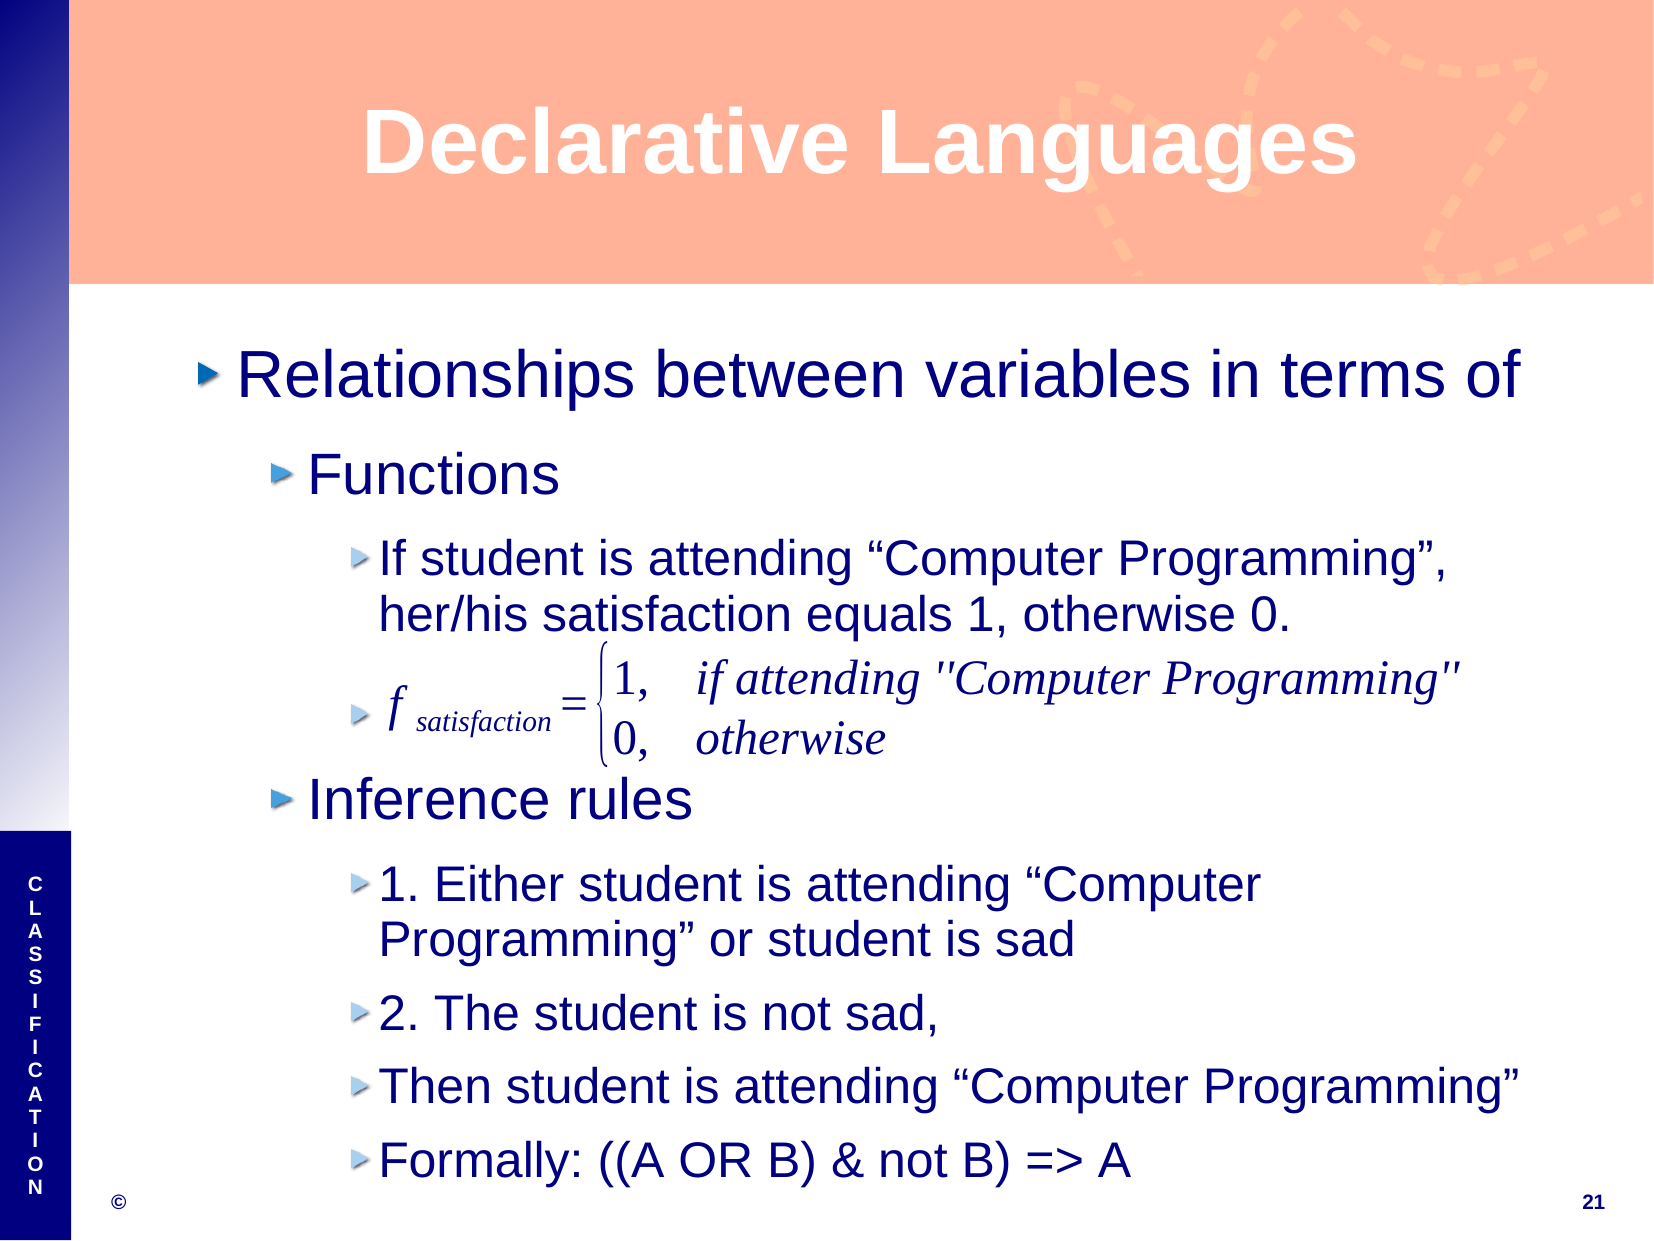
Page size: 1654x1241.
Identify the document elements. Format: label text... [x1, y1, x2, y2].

chart [371, 640, 1465, 767]
list Inference rules 1. Either student is attending “Computer Programming” or student is sad 2. The student is not sad, Then student is attending “Computer Programming” Formally: ((A OR B) & not B) => A [165, 767, 1578, 1188]
title Declarative Languages [106, 37, 1617, 246]
text_box C L A S S I F I C A T I O N [0, 830, 71, 1241]
list Relationships between variables in terms of Functions If student is attending “Computer Programming”, her/his satisfaction equals 1, otherwise 0. [165, 337, 1578, 767]
